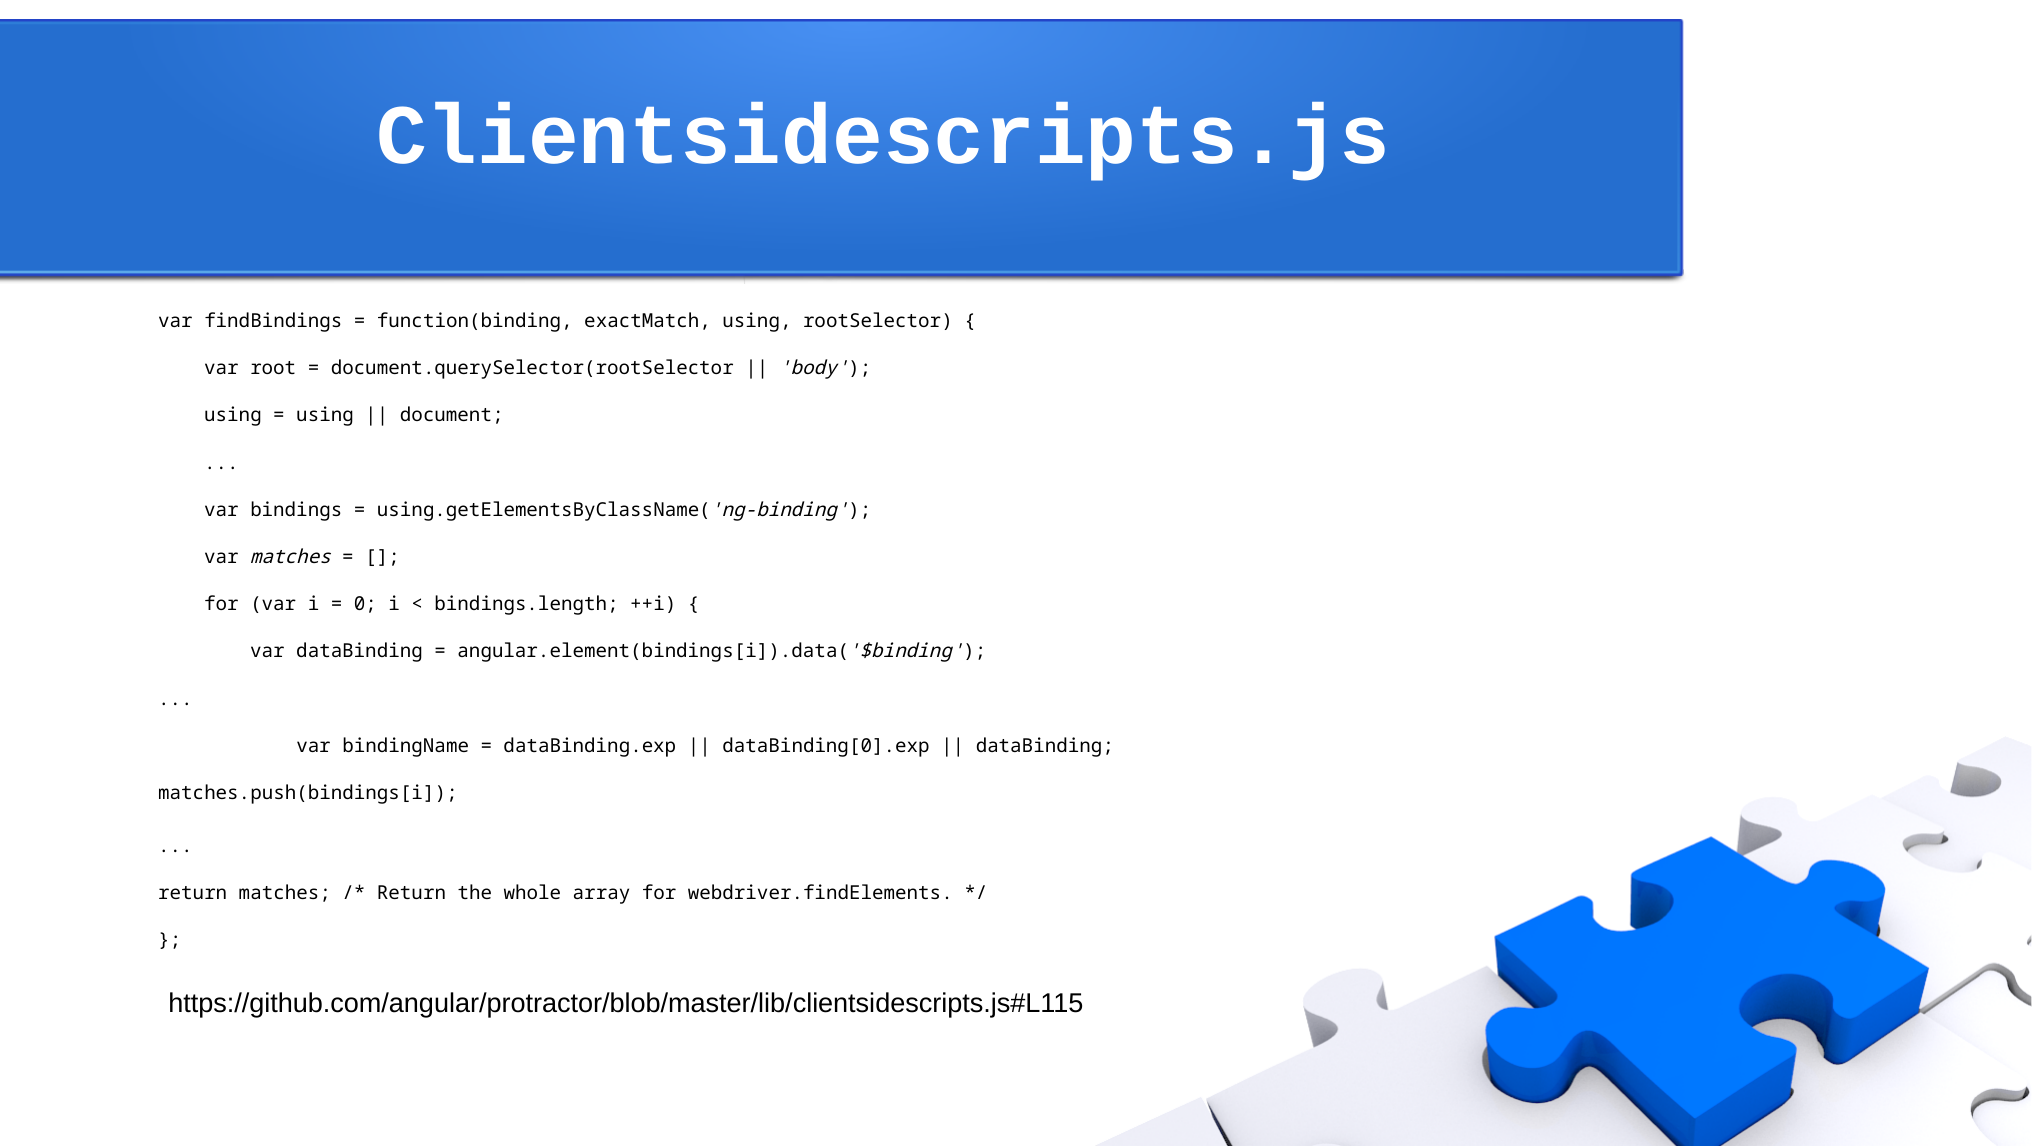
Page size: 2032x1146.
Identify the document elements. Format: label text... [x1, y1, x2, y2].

picture [1071, 605, 2032, 1146]
picture [0, 19, 1689, 284]
text_box https://github.com/angular/protractor/blob/master/lib/clientsidescripts.js#L115 [153, 980, 1229, 1026]
title Clientsidescripts.js [101, 45, 1666, 237]
list var findBindings = function(binding, exactMatch, using, rootSelector) { var root = document.querySelector(rootSelector || 'body'); using = using || document; ... var bindings = using.getElementsByClassName('ng-binding'); var matches = []; for (var i = 0; i < bindings.length; ++i) { var dataBinding = angular.element(bindings[i]).data('$binding'); ... var bindingName = dataBinding.exp || dataBinding[0].exp || dataBinding; matches.push(bindings[i]); ... return matches; /* Return the whole array for webdriver.findElements. */ }; [101, 307, 1619, 957]
